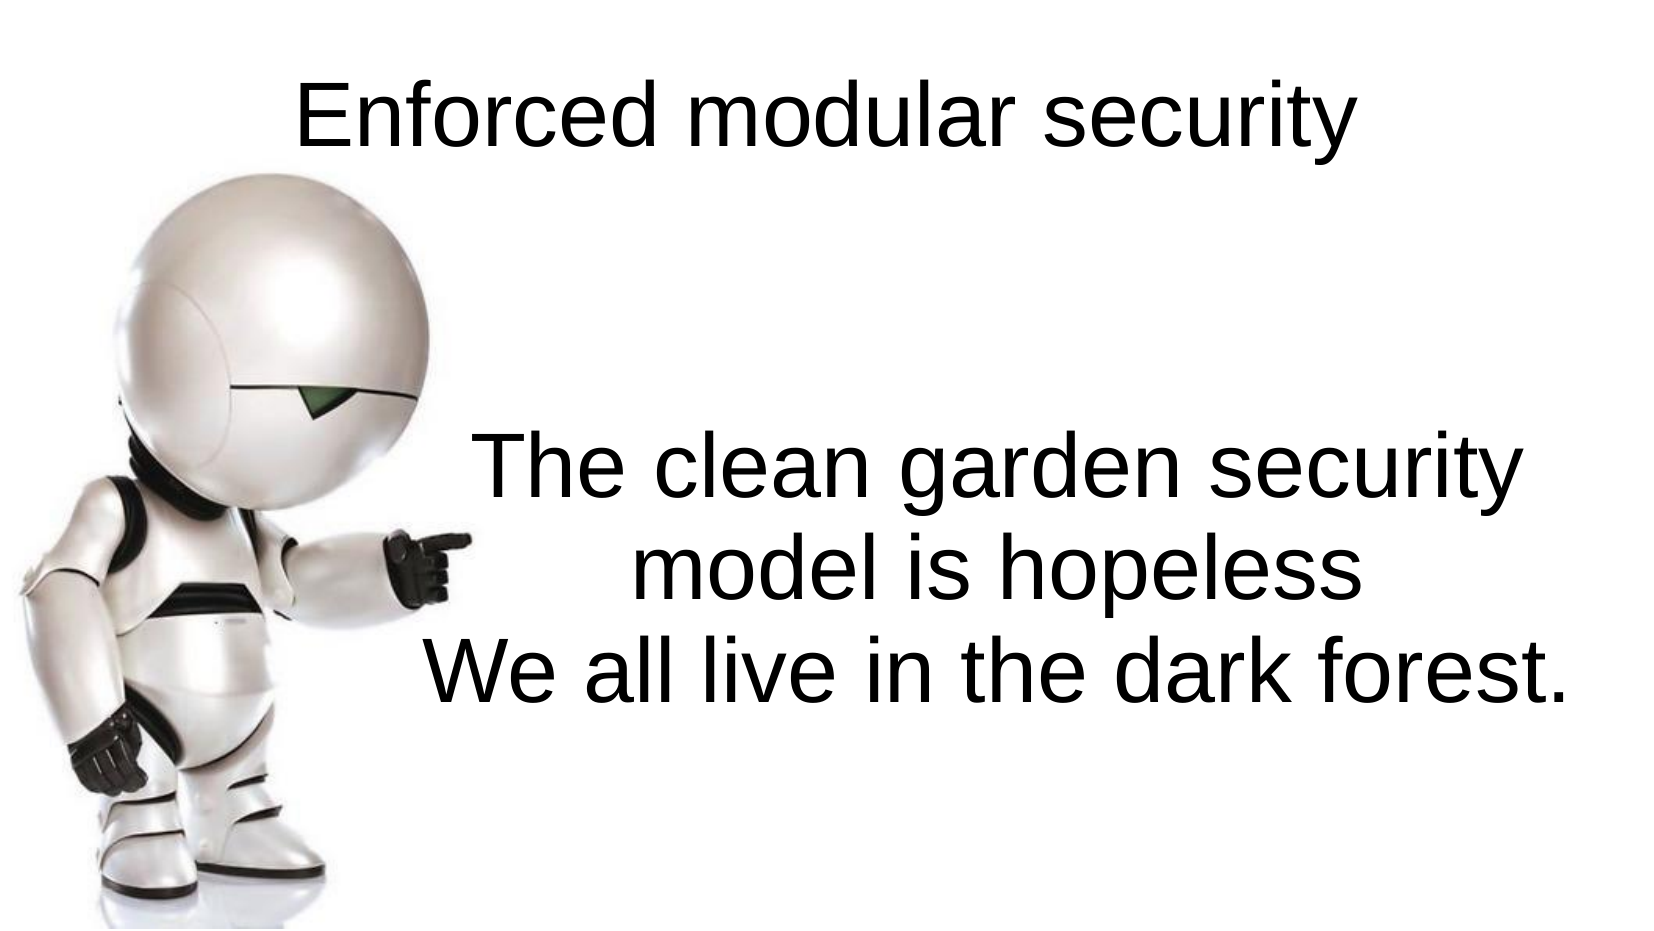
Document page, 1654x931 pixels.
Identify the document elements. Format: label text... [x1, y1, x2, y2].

title The clean garden security model is hopeless We all live in the dark forest. [383, 361, 1613, 774]
title Enforced modular security [82, 37, 1571, 193]
picture [0, 147, 782, 929]
